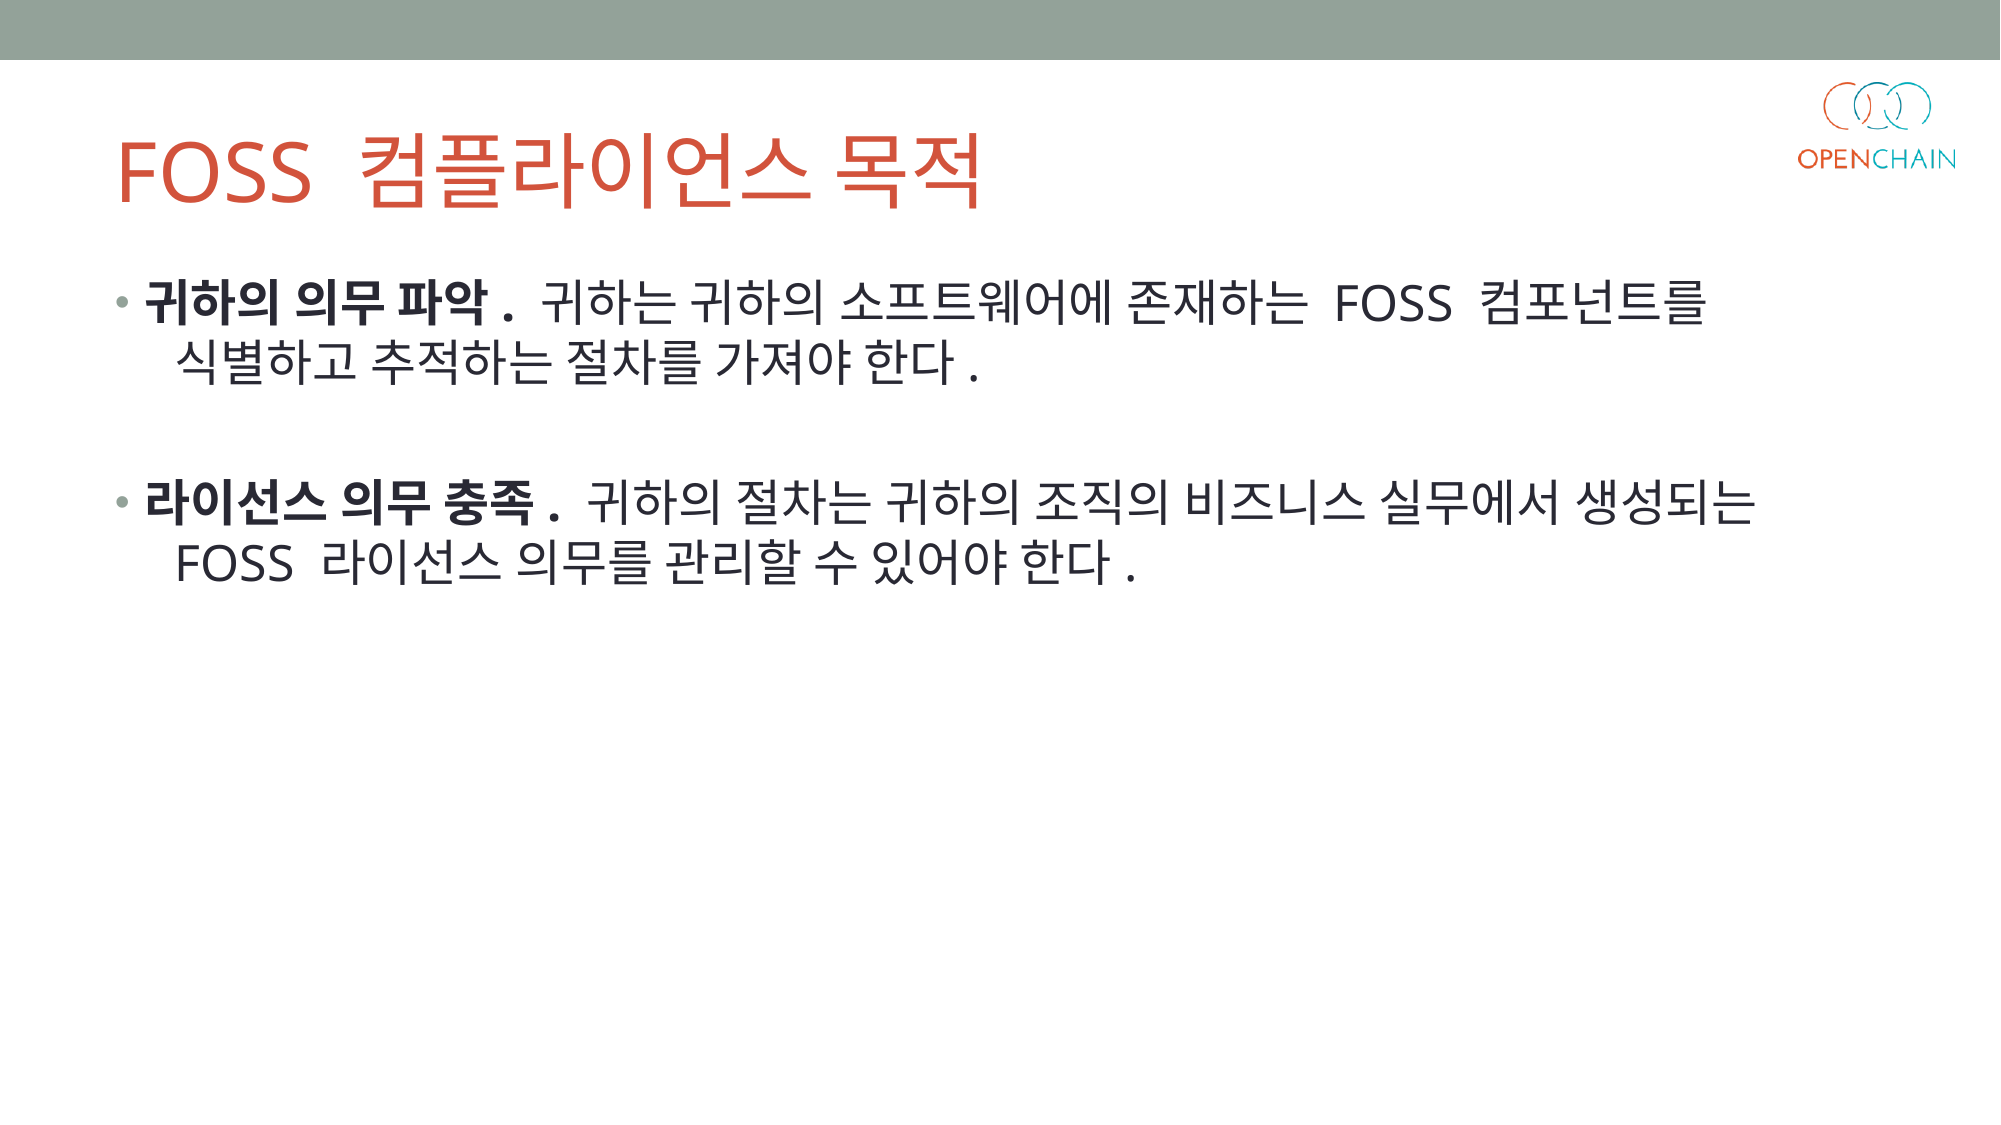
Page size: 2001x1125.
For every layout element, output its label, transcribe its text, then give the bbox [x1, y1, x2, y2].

list 귀하의 의무 파악. 귀하는 귀하의 소프트웨어에 존재하는 FOSS 컴포넌트를 식별하고 추적하는 절차를 가져야 한다. 라이선스 의무 충족. 귀하의 절차는 귀하의 조직의 비즈니스 실무에서 생성되는 FOSS 라이선스 의무를 관리할 수 있어야 한다. [99, 263, 1900, 1064]
title FOSS 컴플라이언스 목적 [99, 87, 1900, 251]
